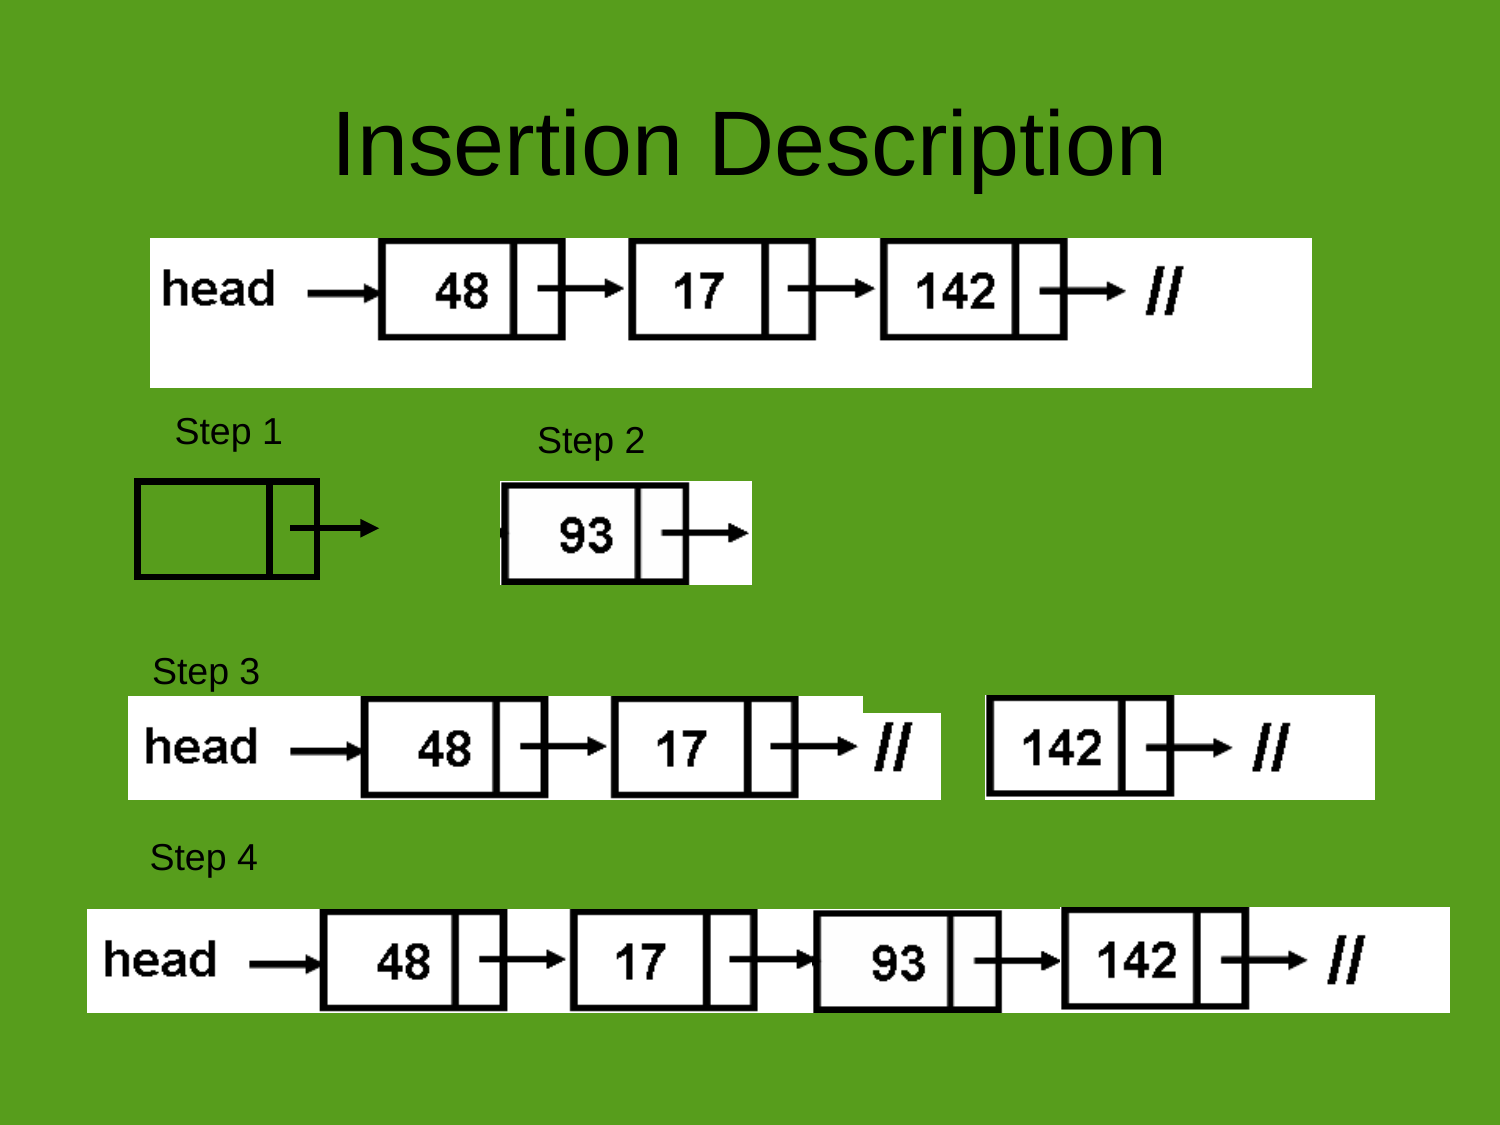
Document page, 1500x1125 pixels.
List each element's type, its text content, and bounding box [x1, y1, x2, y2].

picture [128, 696, 941, 801]
text_box Step 3 [137, 639, 276, 696]
text_box Step 2 [522, 408, 661, 470]
text_box Step 1 [159, 399, 298, 461]
picture [150, 238, 1312, 388]
picture [985, 695, 1375, 801]
picture [500, 481, 752, 585]
title Insertion Description [75, 45, 1426, 233]
picture [87, 907, 1450, 1013]
text_box Step 4 [134, 824, 273, 886]
